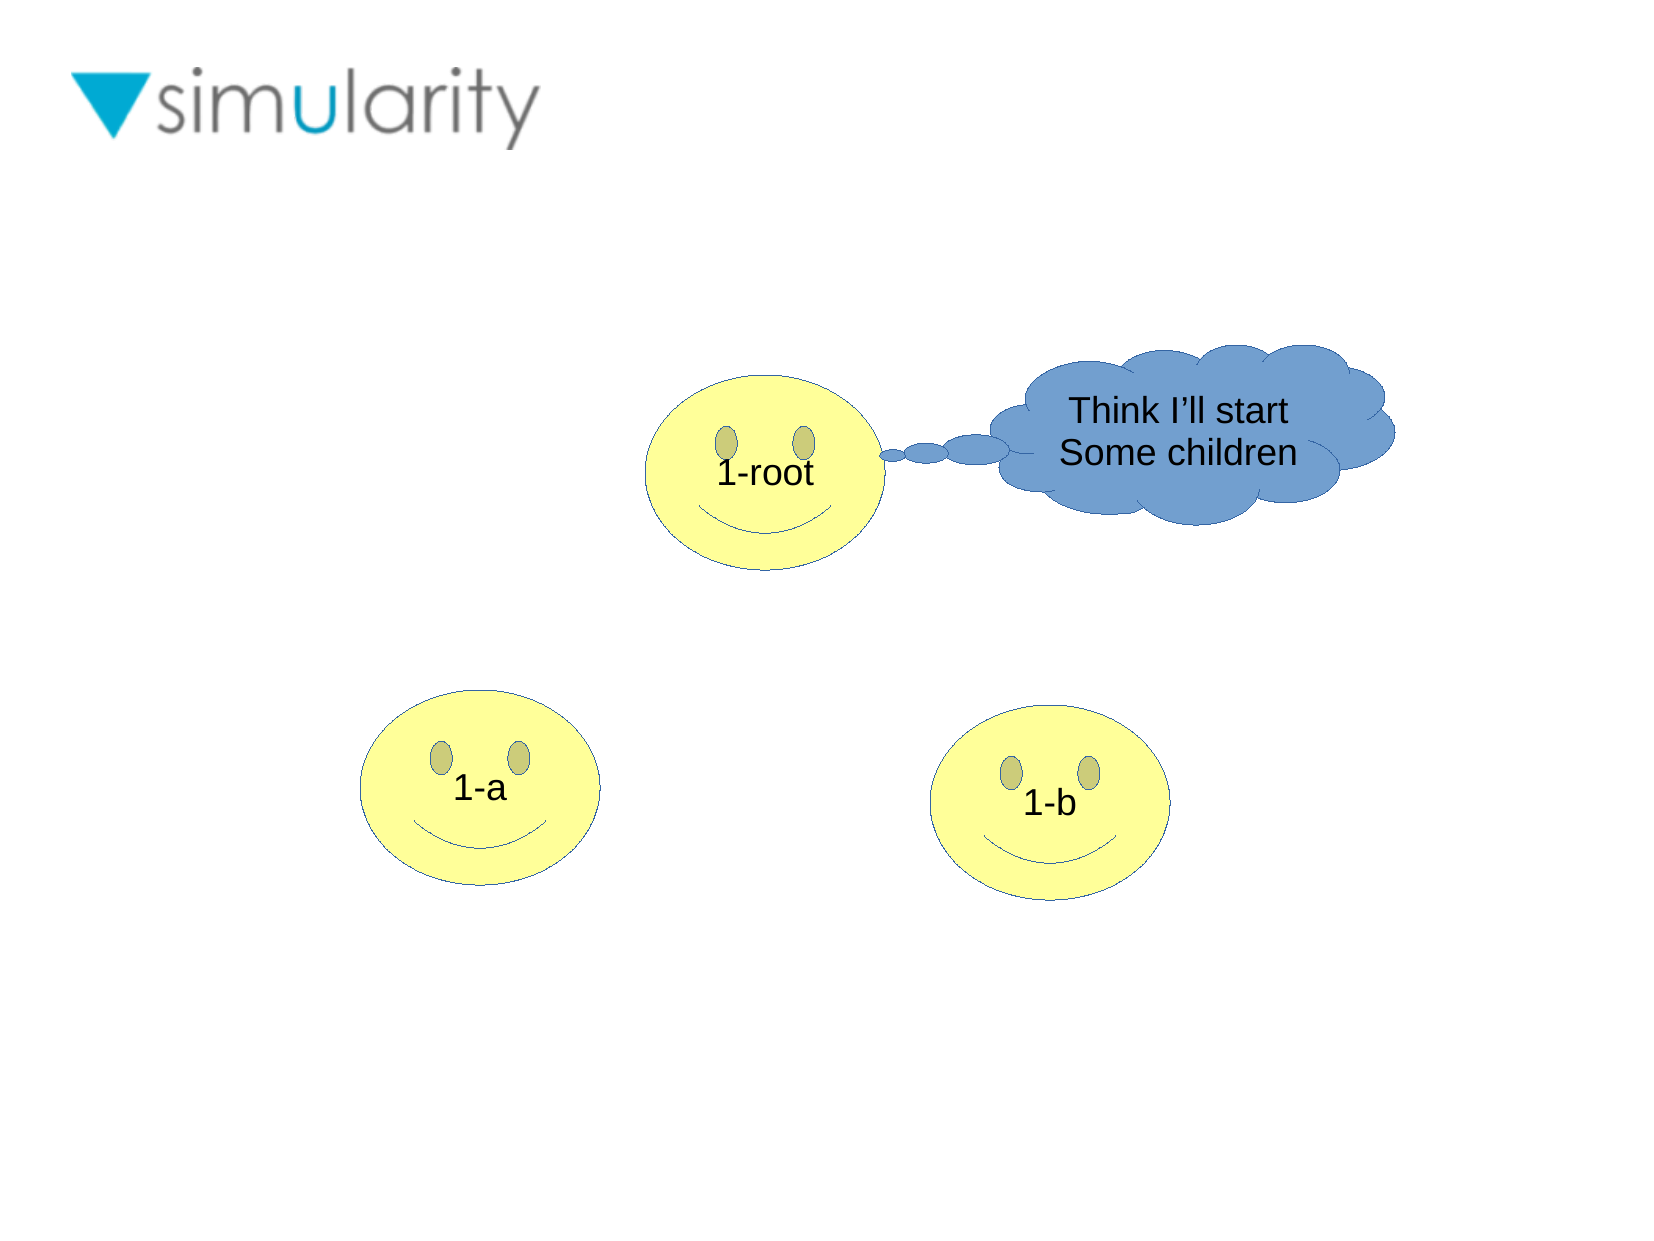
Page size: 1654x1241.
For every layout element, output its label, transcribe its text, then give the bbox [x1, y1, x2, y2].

text_box Think I’ll start Some children [879, 345, 1396, 526]
text_box 1-a [360, 690, 601, 886]
text_box 1-b [930, 705, 1171, 901]
text_box 1-root [645, 375, 886, 571]
picture [71, 67, 541, 150]
